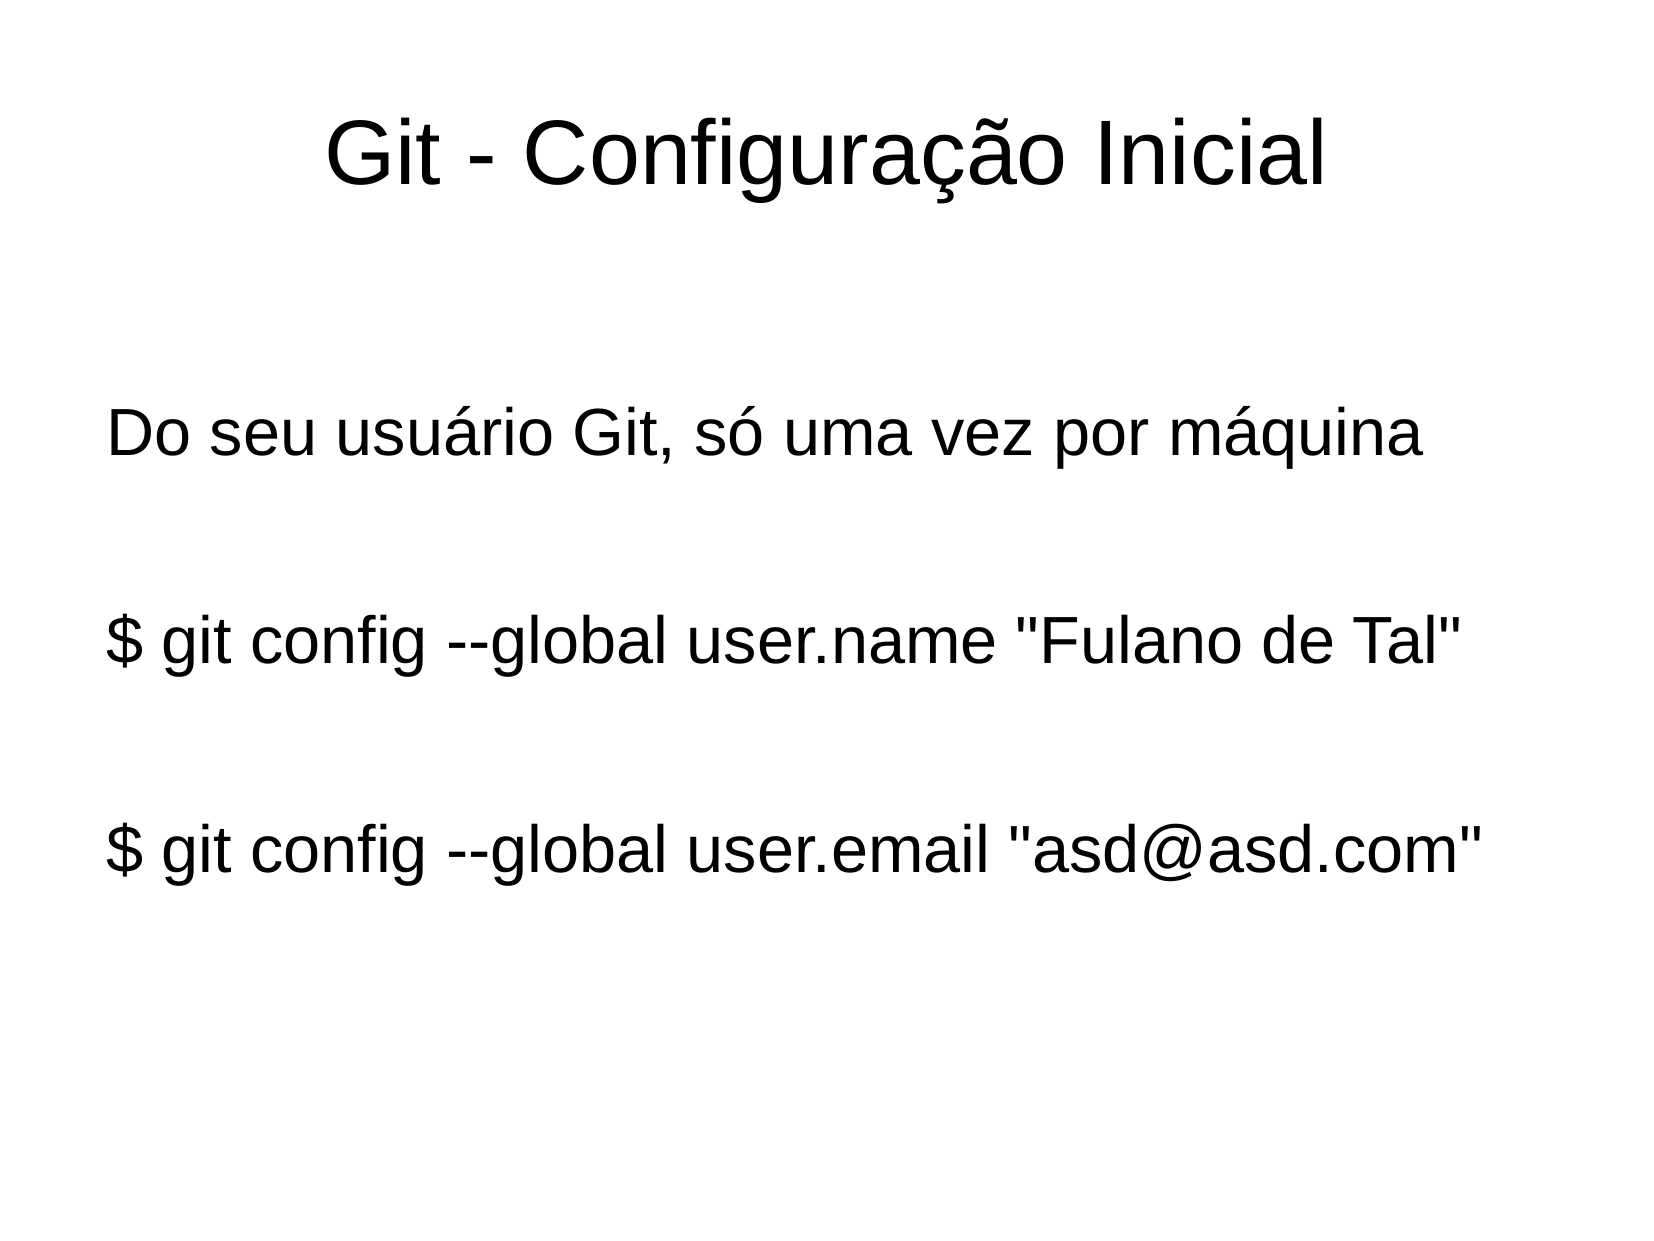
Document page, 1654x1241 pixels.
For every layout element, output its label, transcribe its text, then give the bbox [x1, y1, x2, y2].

list Do seu usuário Git, só uma vez por máquina $ git config --global user.name "Fulano de Tal" $ git config --global user.email "asd@asd.com" [106, 290, 1572, 1158]
title Git - Configuração Inicial [82, 49, 1571, 257]
